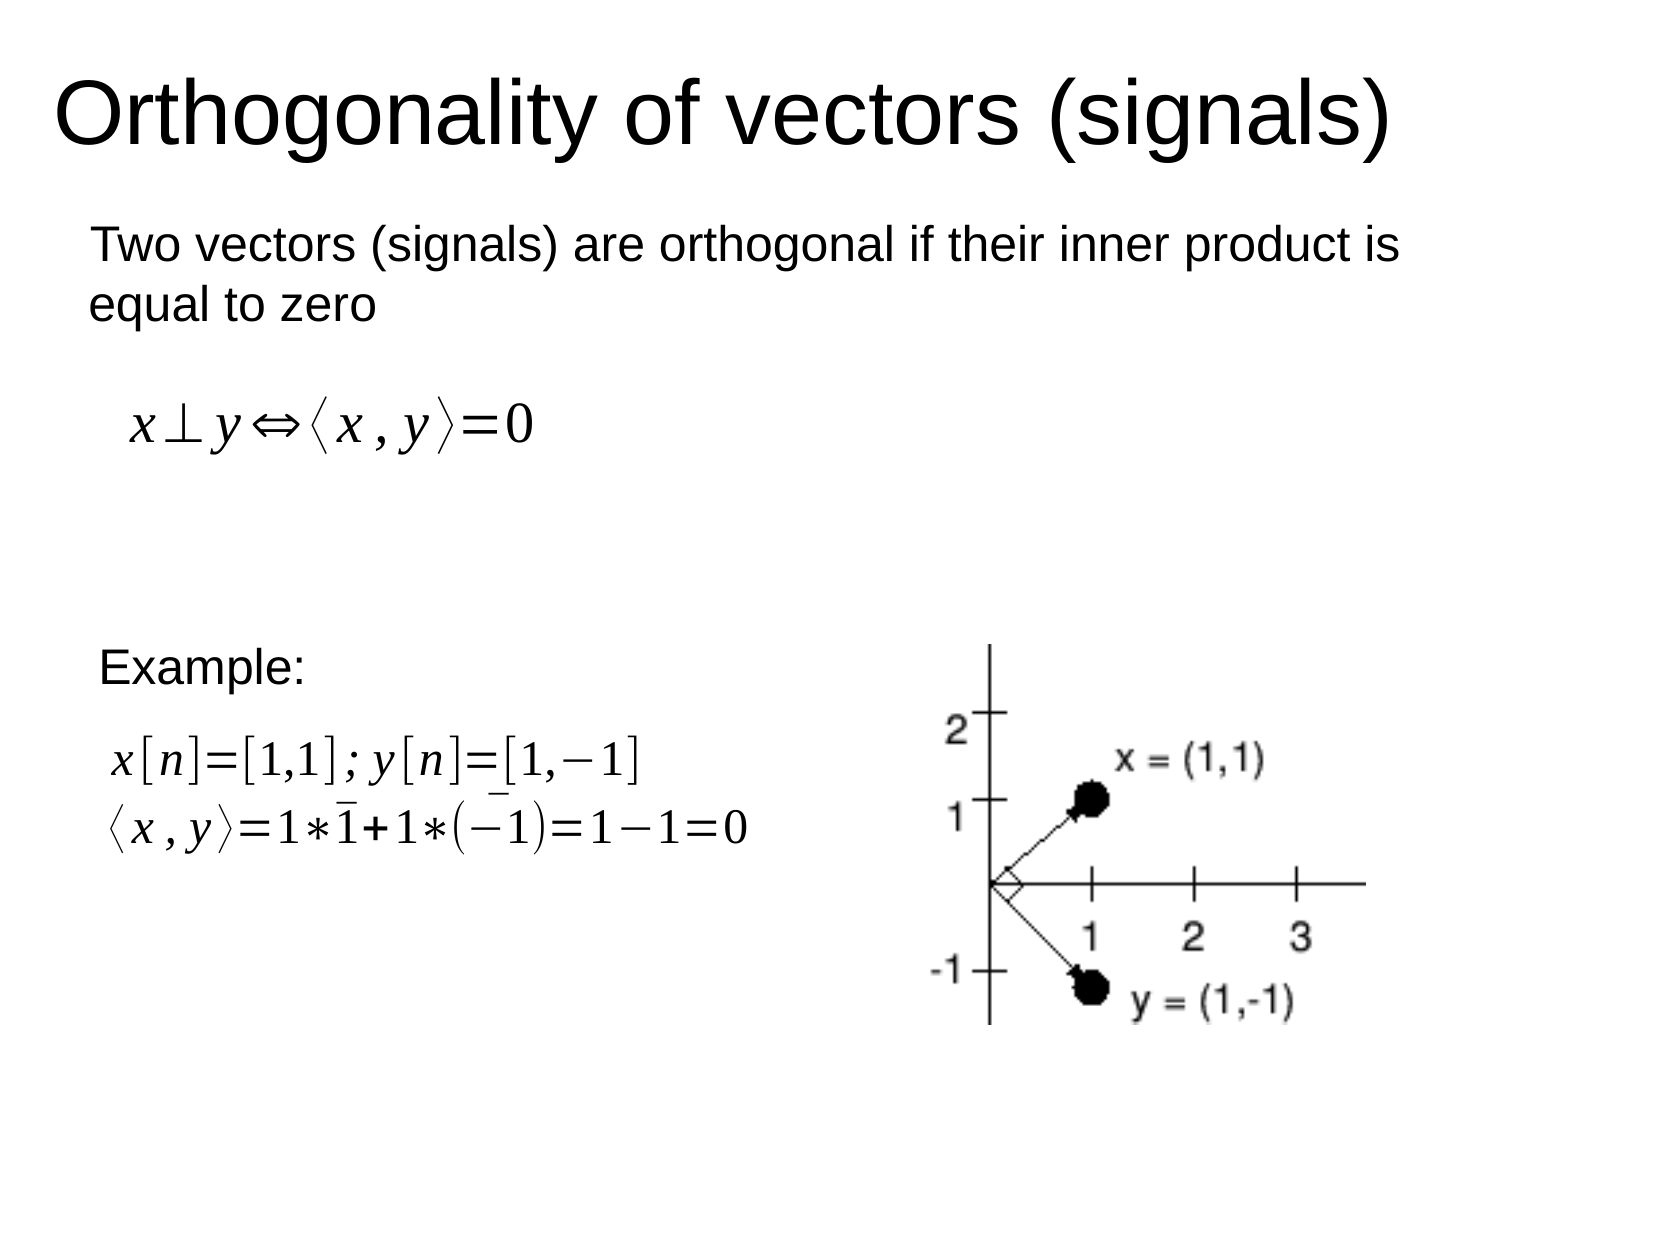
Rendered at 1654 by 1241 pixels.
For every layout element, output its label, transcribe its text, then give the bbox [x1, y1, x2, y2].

picture [930, 644, 1366, 1025]
title Orthogonality of vectors (signals) [53, 18, 1403, 207]
chart [102, 730, 756, 857]
list Two vectors (signals) are orthogonal if their inner product is equal to zero [72, 206, 1483, 357]
list Example: [80, 630, 1491, 721]
chart [119, 390, 542, 458]
